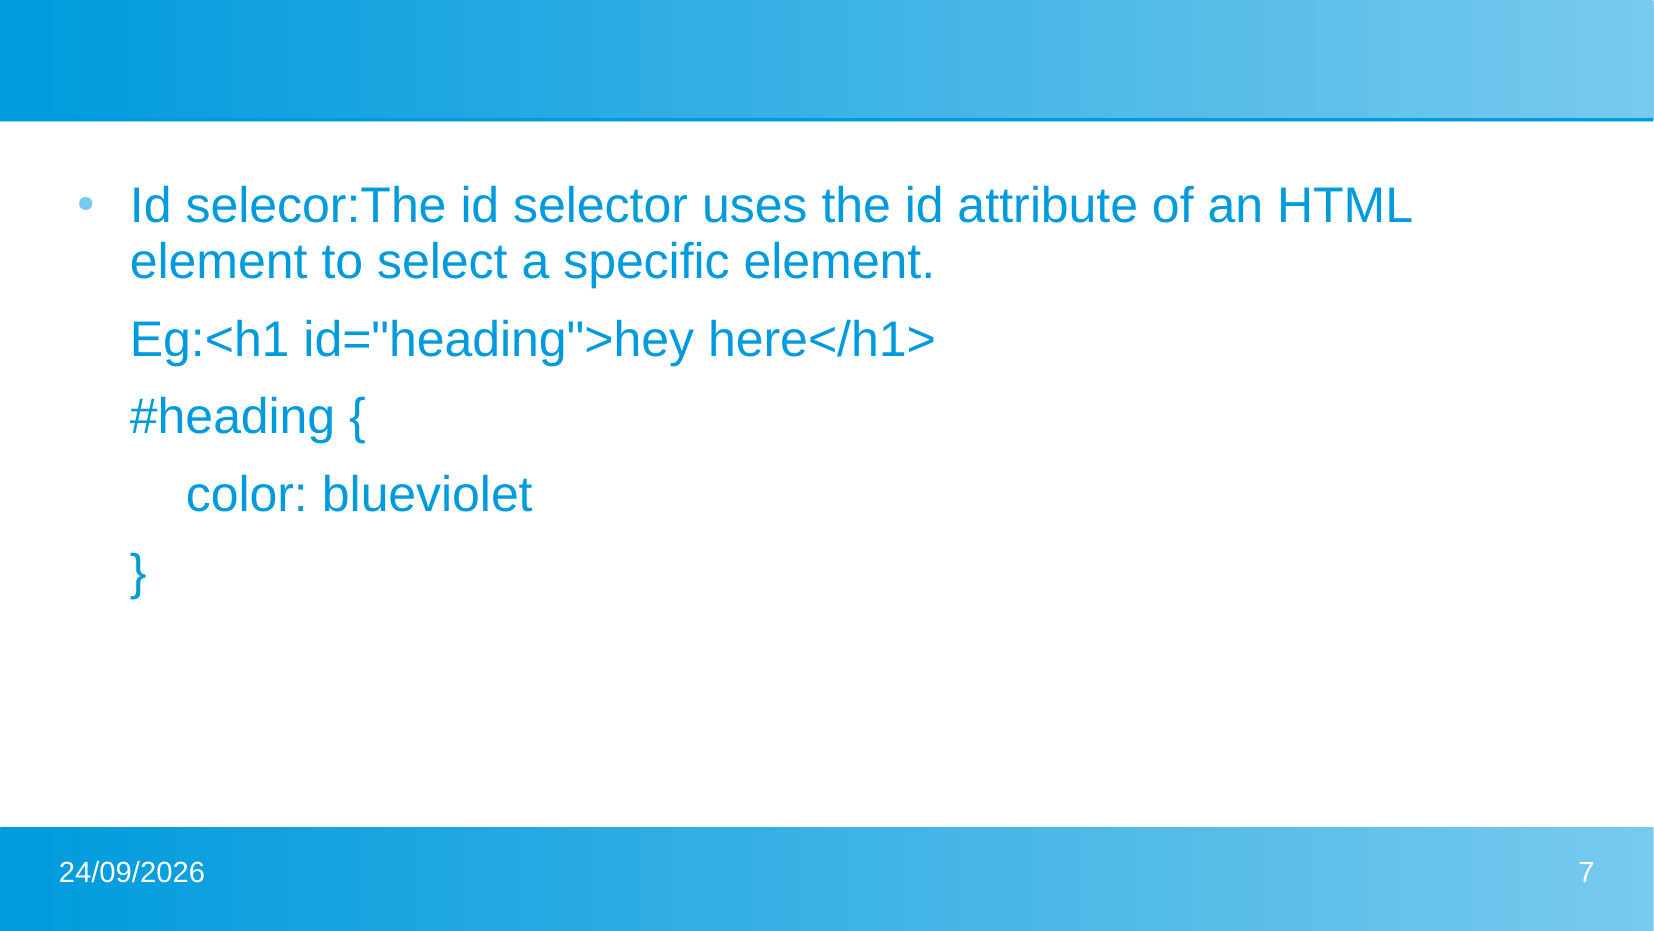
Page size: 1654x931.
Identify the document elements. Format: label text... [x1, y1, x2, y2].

list Id selecor:The id selector uses the id attribute of an HTML element to select a specific element. Eg:<h1 id="heading">hey here</h1> #heading { color: blueviolet } [59, 177, 1595, 768]
